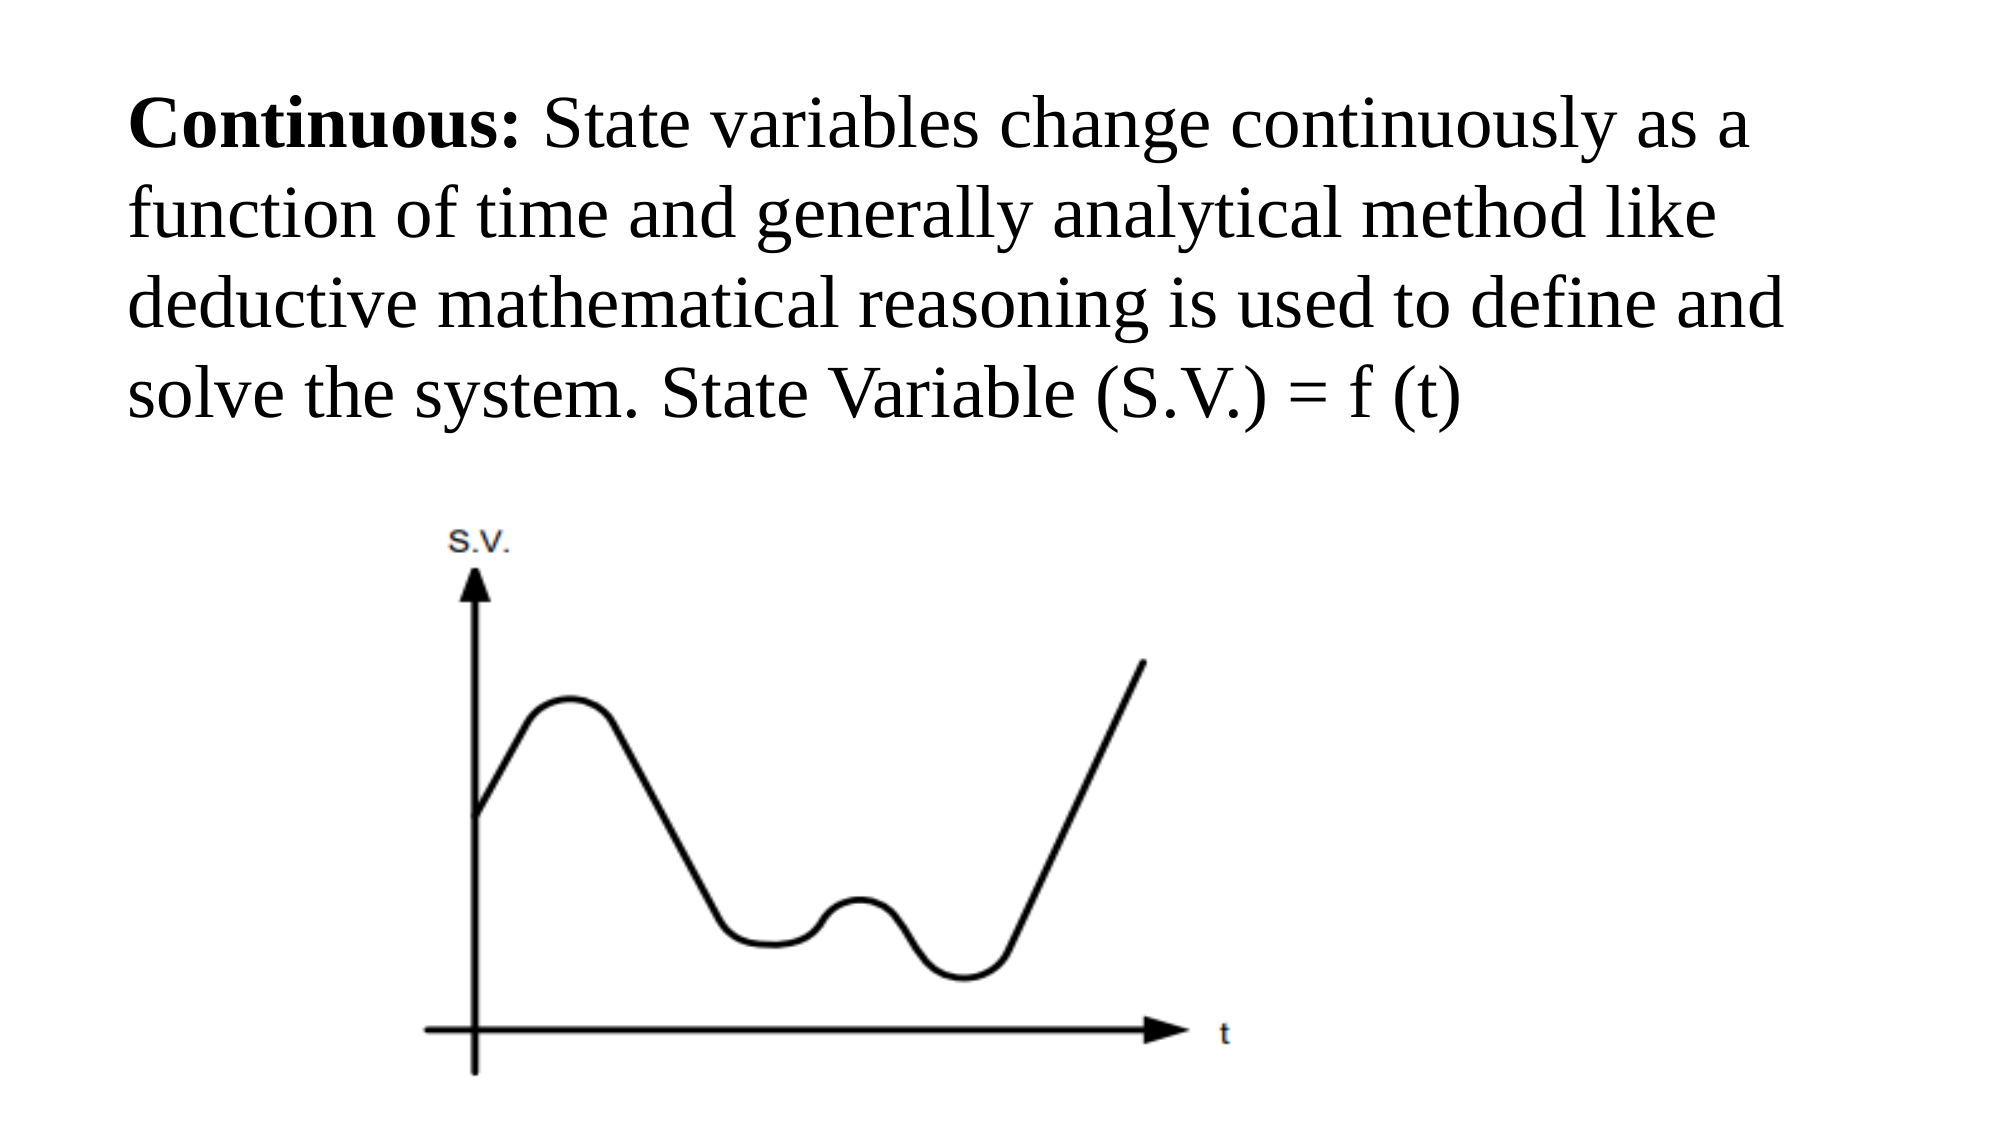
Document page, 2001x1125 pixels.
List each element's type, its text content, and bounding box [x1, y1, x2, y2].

text_box Continuous: State variables change continuously as a function of time and generally analytical method like deductive mathematical reasoning is used to define and solve the system. State Variable (S.V.) = f (t) [113, 65, 1892, 440]
picture [417, 505, 1265, 1077]
